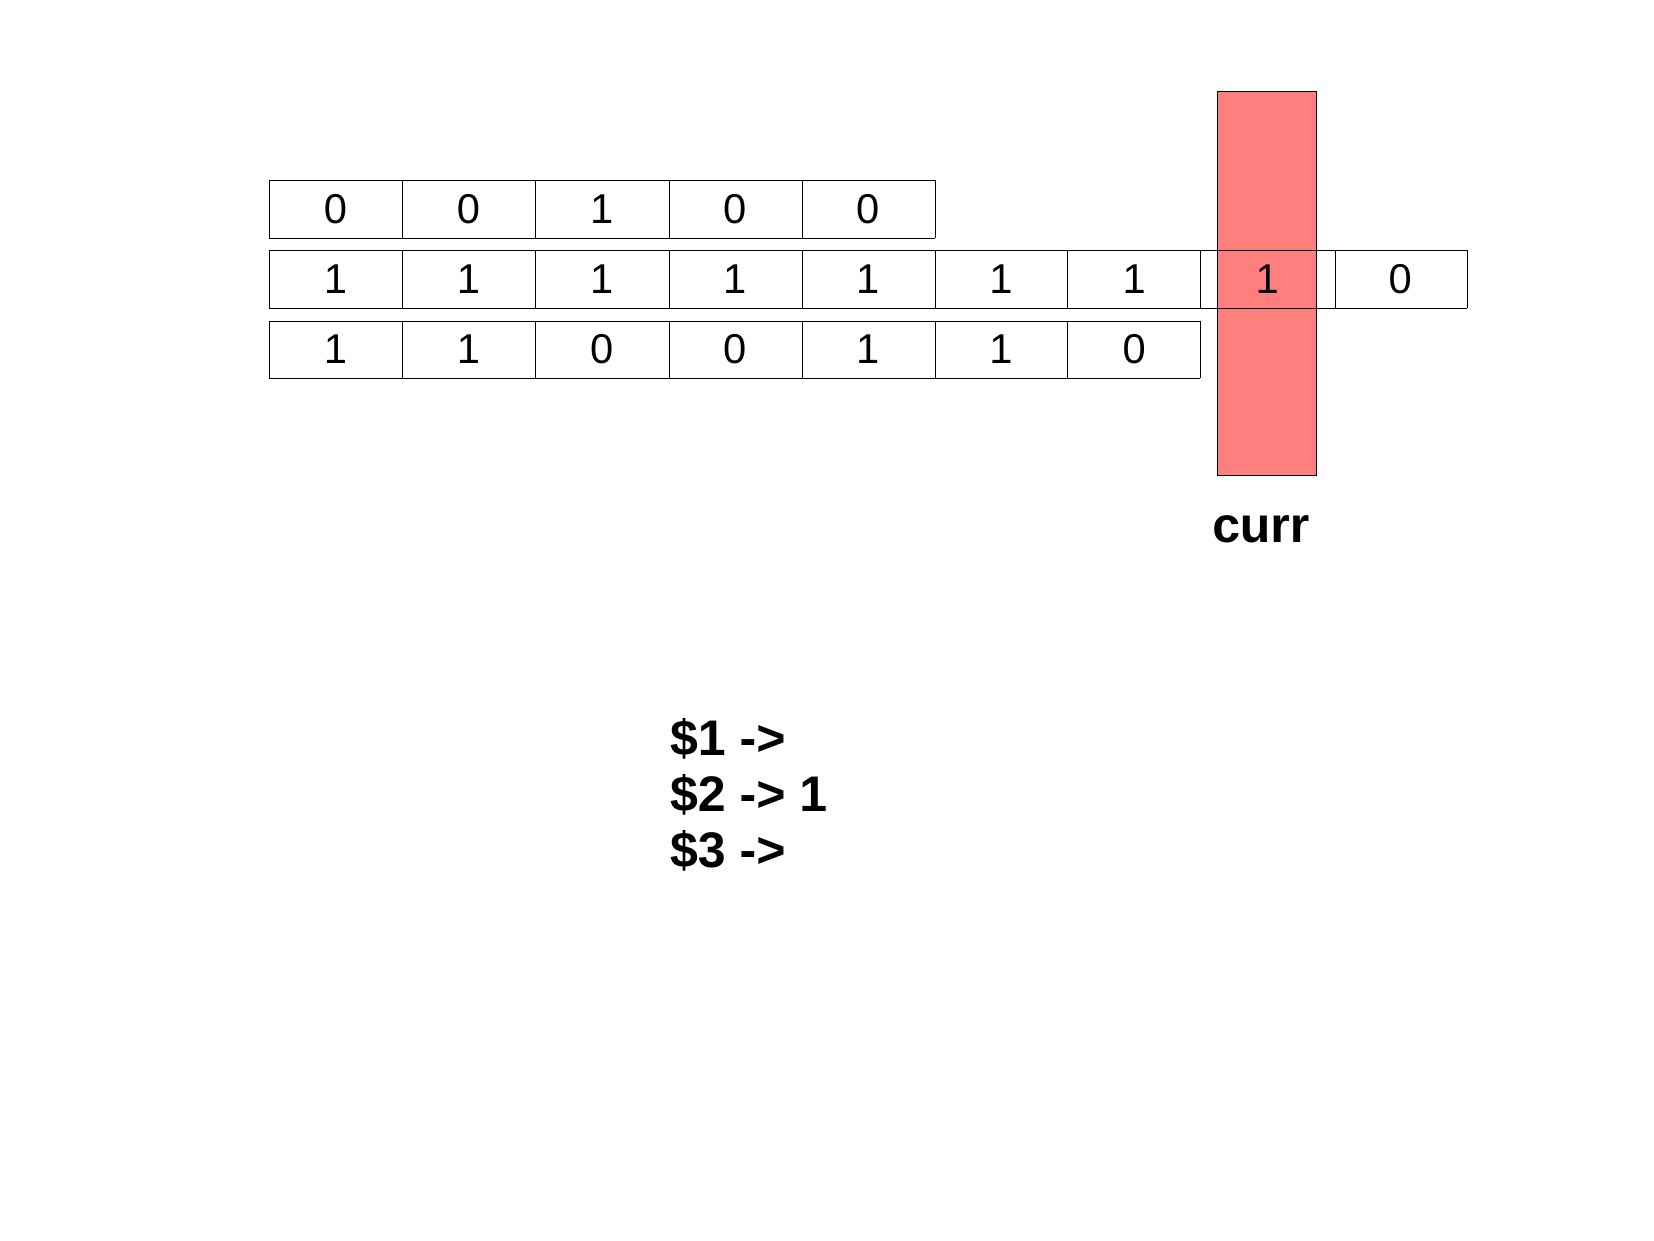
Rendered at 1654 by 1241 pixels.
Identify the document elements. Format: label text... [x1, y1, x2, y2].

chart [268, 180, 1470, 557]
text_box $1 -> $2 -> 1 $3 -> [655, 702, 922, 912]
text_box [1217, 91, 1317, 180]
text_box curr [1187, 490, 1335, 570]
